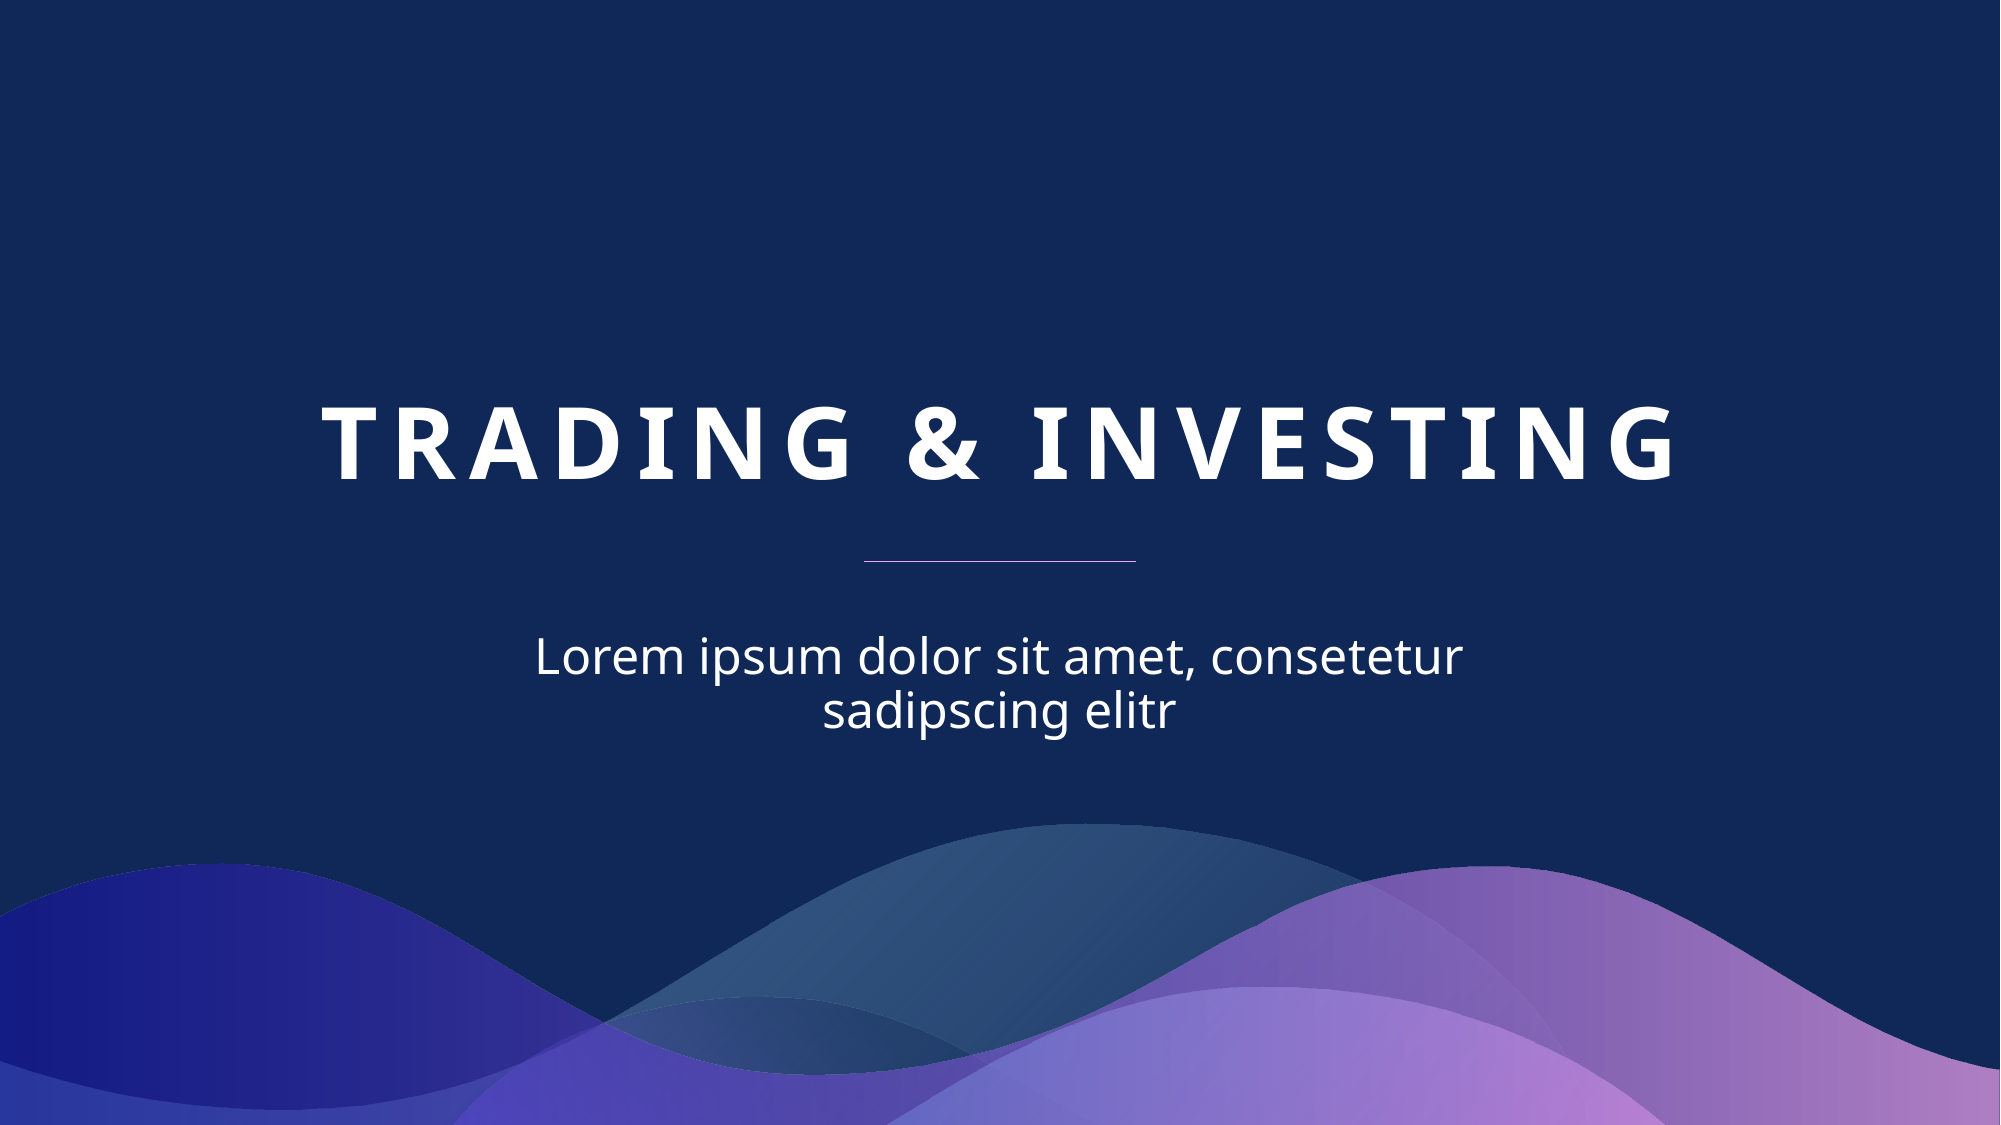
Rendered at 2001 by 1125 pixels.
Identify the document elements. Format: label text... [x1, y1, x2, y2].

title TRADING & INVESTING [249, 333, 1750, 509]
subtitle Lorem ipsum dolor sit amet, consetetur sadipscing elitr [420, 623, 1580, 749]
